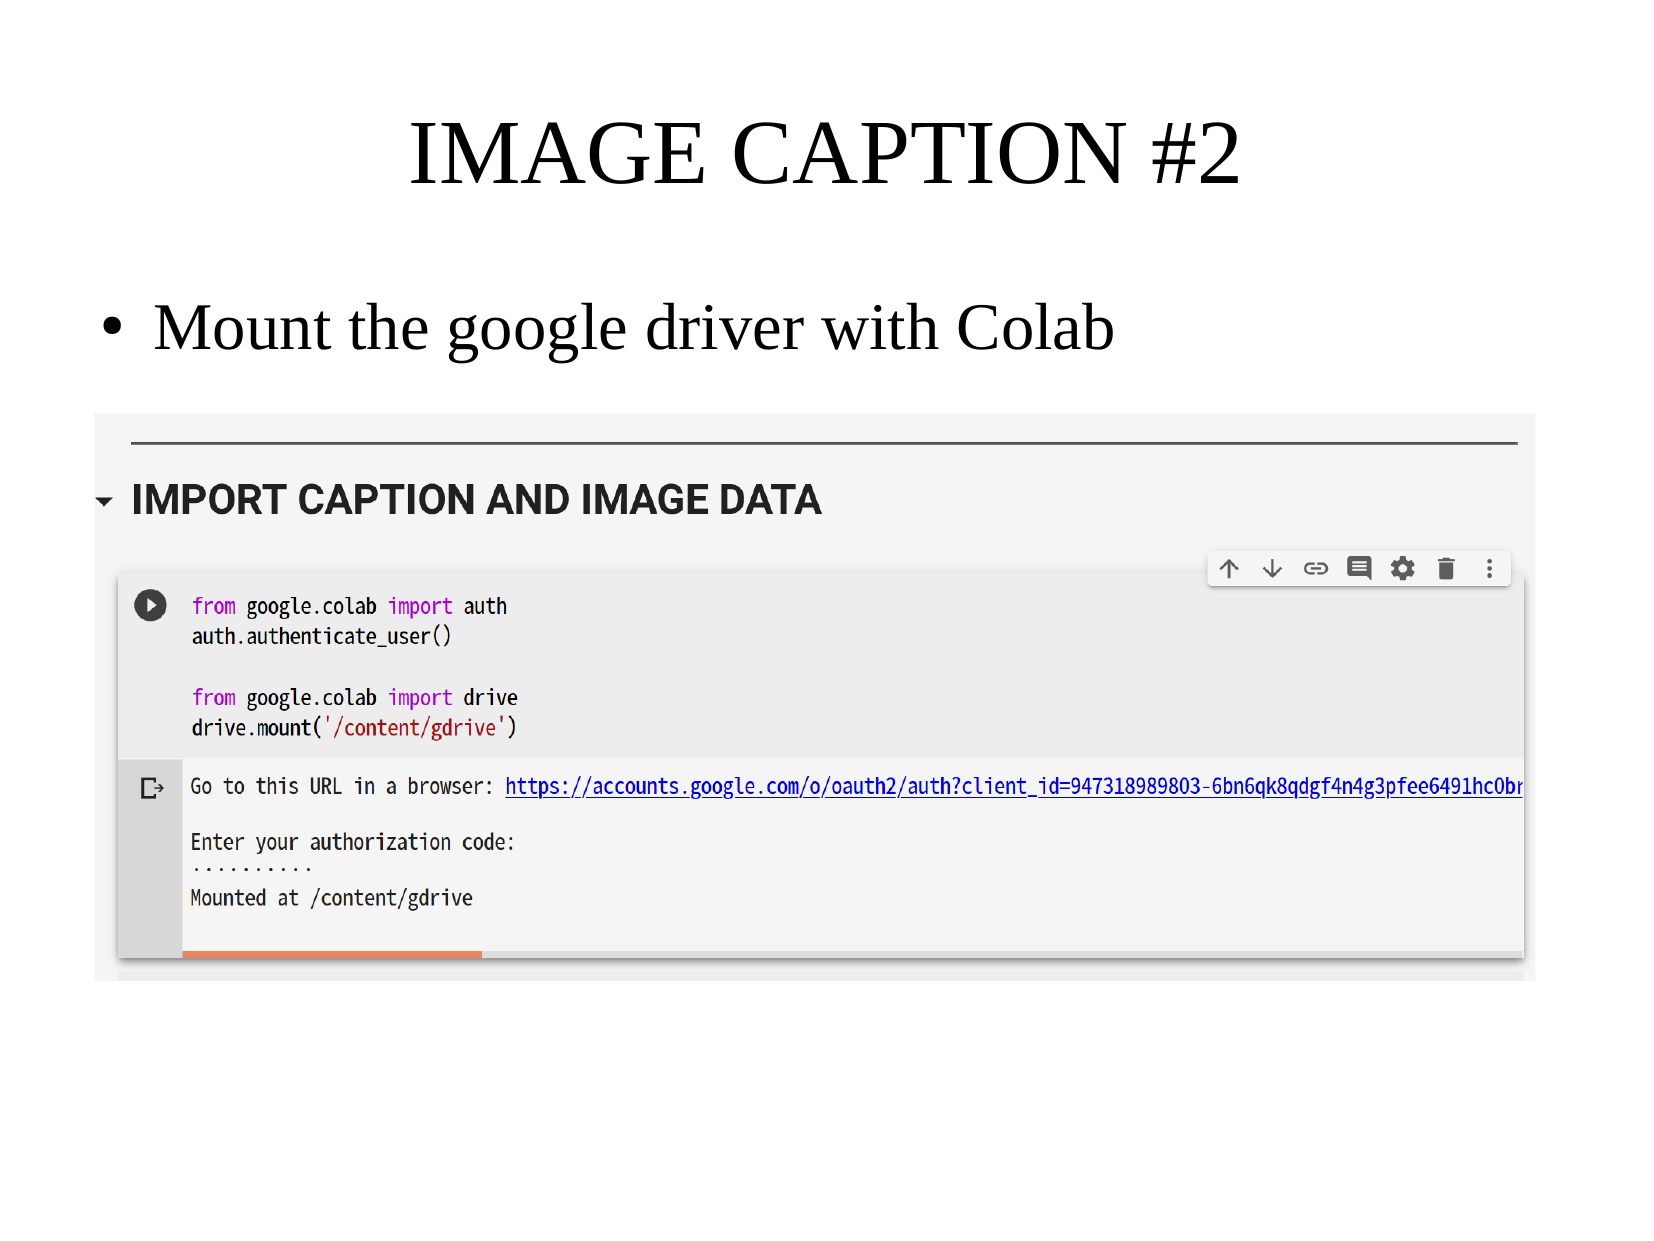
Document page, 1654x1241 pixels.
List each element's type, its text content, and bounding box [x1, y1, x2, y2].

title IMAGE CAPTION #2 [82, 49, 1571, 257]
picture [94, 413, 1536, 981]
list Mount the google driver with Colab [82, 290, 1571, 1010]
